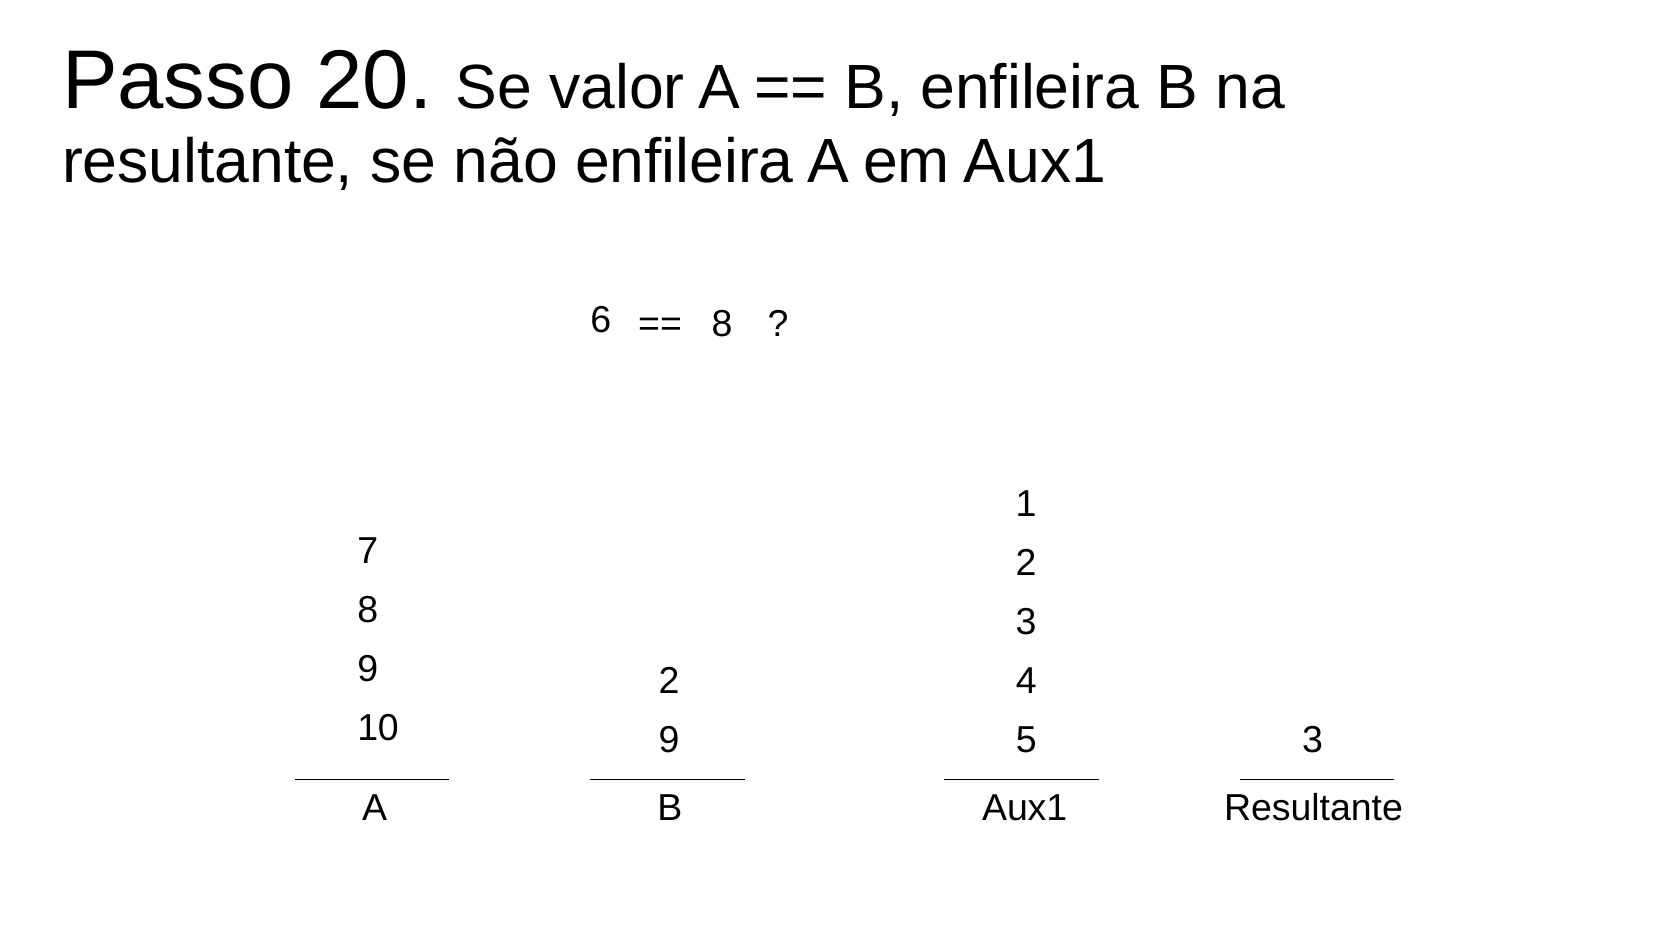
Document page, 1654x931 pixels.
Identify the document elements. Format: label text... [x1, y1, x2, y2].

text_box 2 [1000, 533, 1052, 591]
text_box 5 [1001, 710, 1052, 768]
text_box 3 [1287, 710, 1338, 768]
text_box 10 [342, 699, 426, 756]
text_box Aux1 [967, 780, 1083, 837]
text_box 9 [643, 710, 695, 768]
text_box Passo 20. Se valor A == B, enfileira B na resultante, se não enfileira A em Aux1 [47, 25, 1607, 274]
text_box 8 [342, 580, 393, 638]
text_box ? [752, 295, 804, 353]
text_box A [347, 779, 508, 837]
text_box 4 [1000, 651, 1052, 709]
text_box 7 [342, 521, 393, 579]
text_box 8 [697, 295, 748, 353]
text_box 3 [1000, 592, 1052, 650]
text_box 2 [643, 651, 695, 709]
text_box == [623, 295, 697, 353]
text_box B [642, 780, 698, 837]
text_box Resultante [1209, 779, 1418, 837]
text_box 1 [1000, 474, 1052, 532]
text_box 6 [575, 291, 626, 349]
text_box 9 [342, 640, 393, 697]
